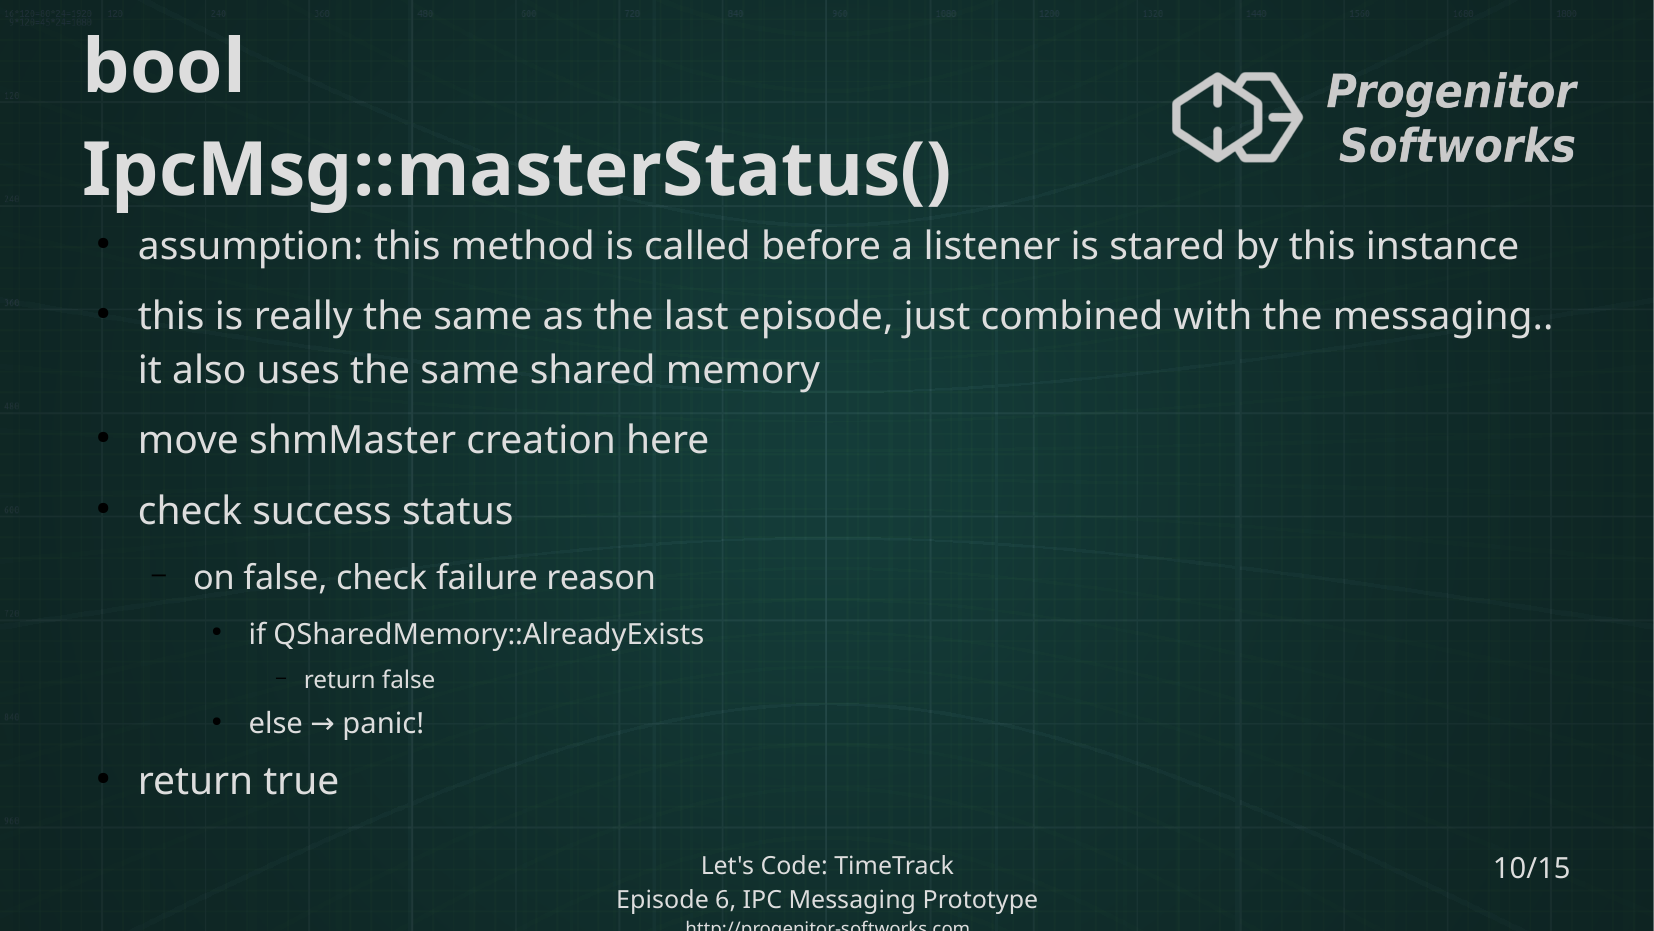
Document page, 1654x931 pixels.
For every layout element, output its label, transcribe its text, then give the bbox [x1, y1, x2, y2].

picture [0, 0, 1654, 931]
title bool IpcMsg::masterStatus() [82, 37, 1133, 193]
list assumption: this method is called before a listener is stared by this instance this is really the same as the last episode, just combined with the messaging.. it also uses the same shared memory move shmMaster creation here check success status on false, check failure reason if QSharedMemory::AlreadyExists return false else → panic! return true [82, 217, 1571, 819]
